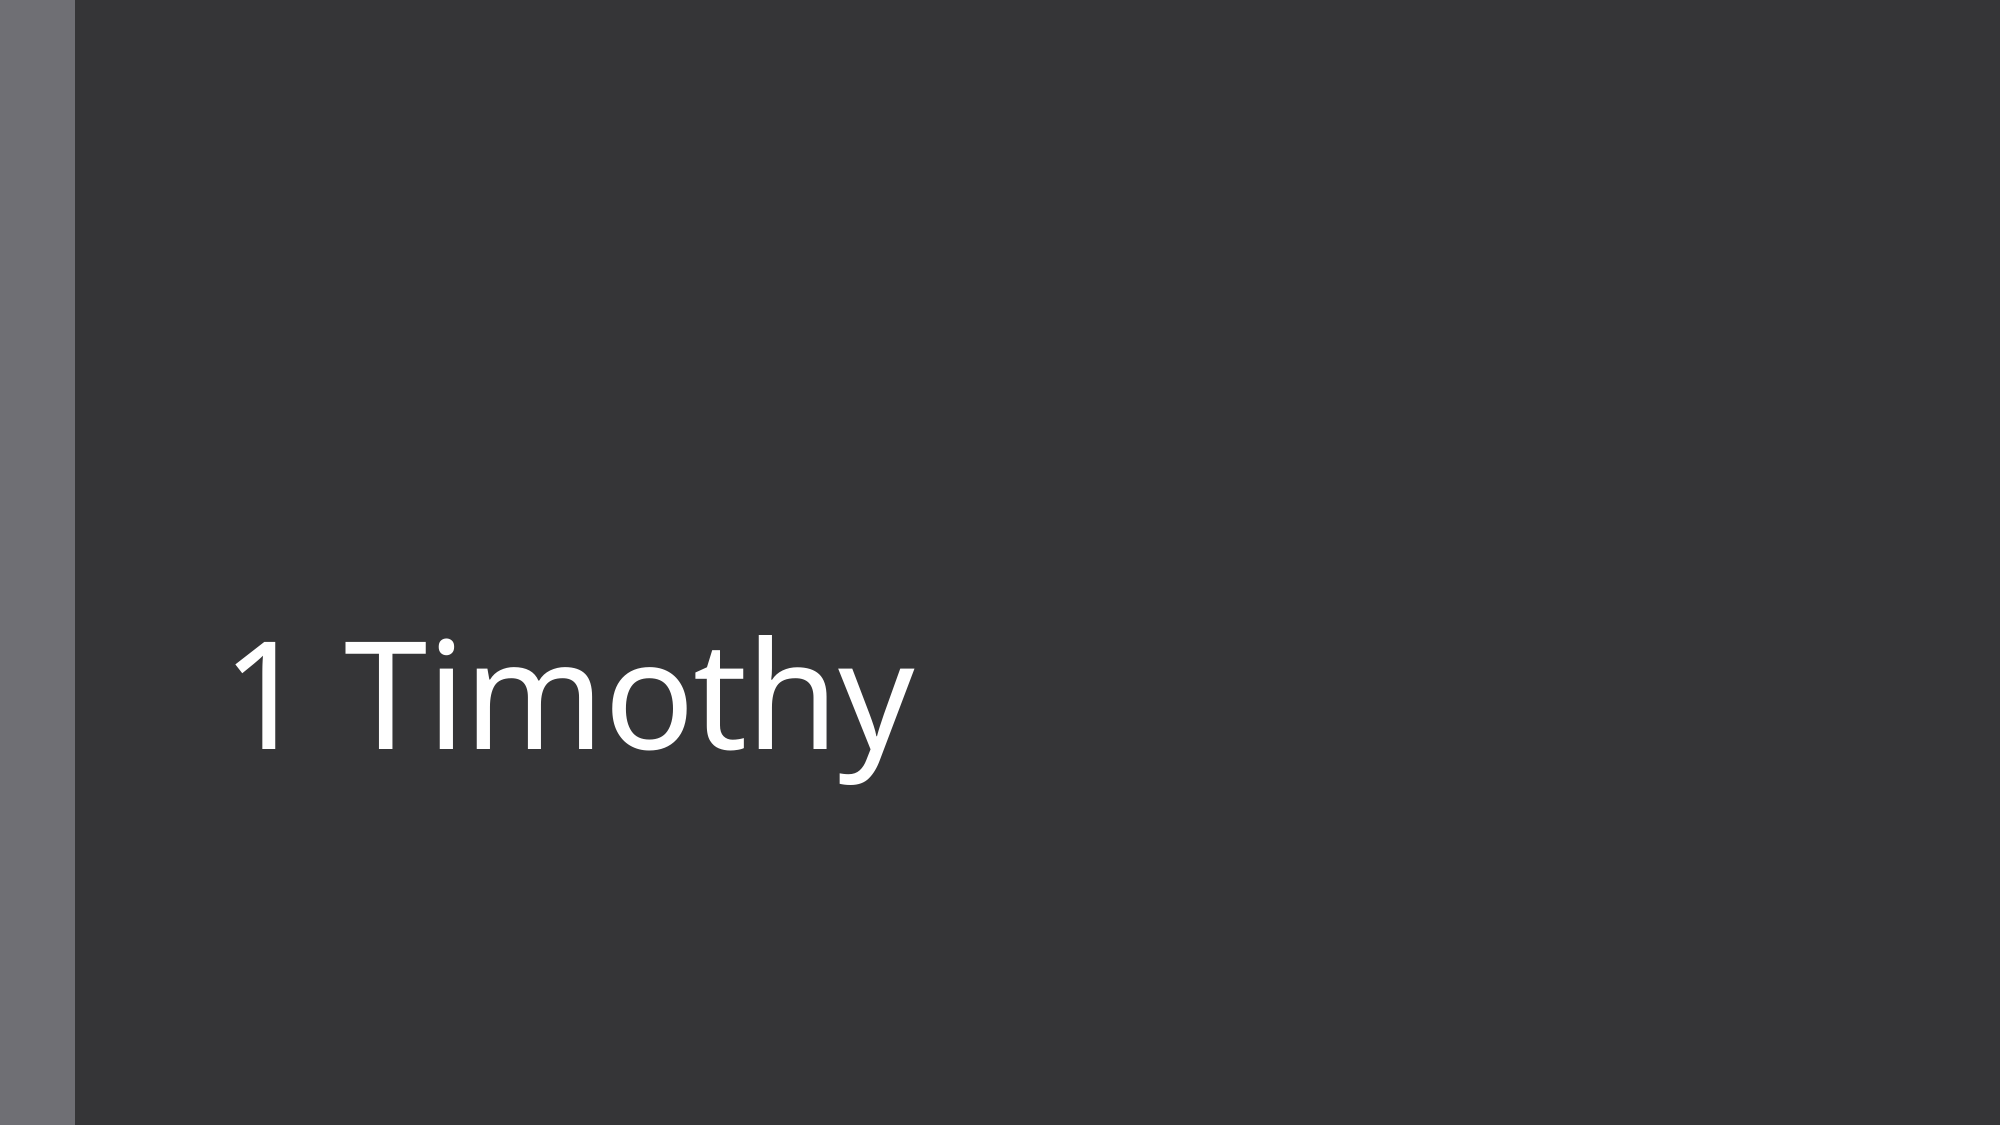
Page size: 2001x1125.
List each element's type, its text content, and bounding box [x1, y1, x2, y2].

title 1 Timothy [206, 124, 1752, 788]
